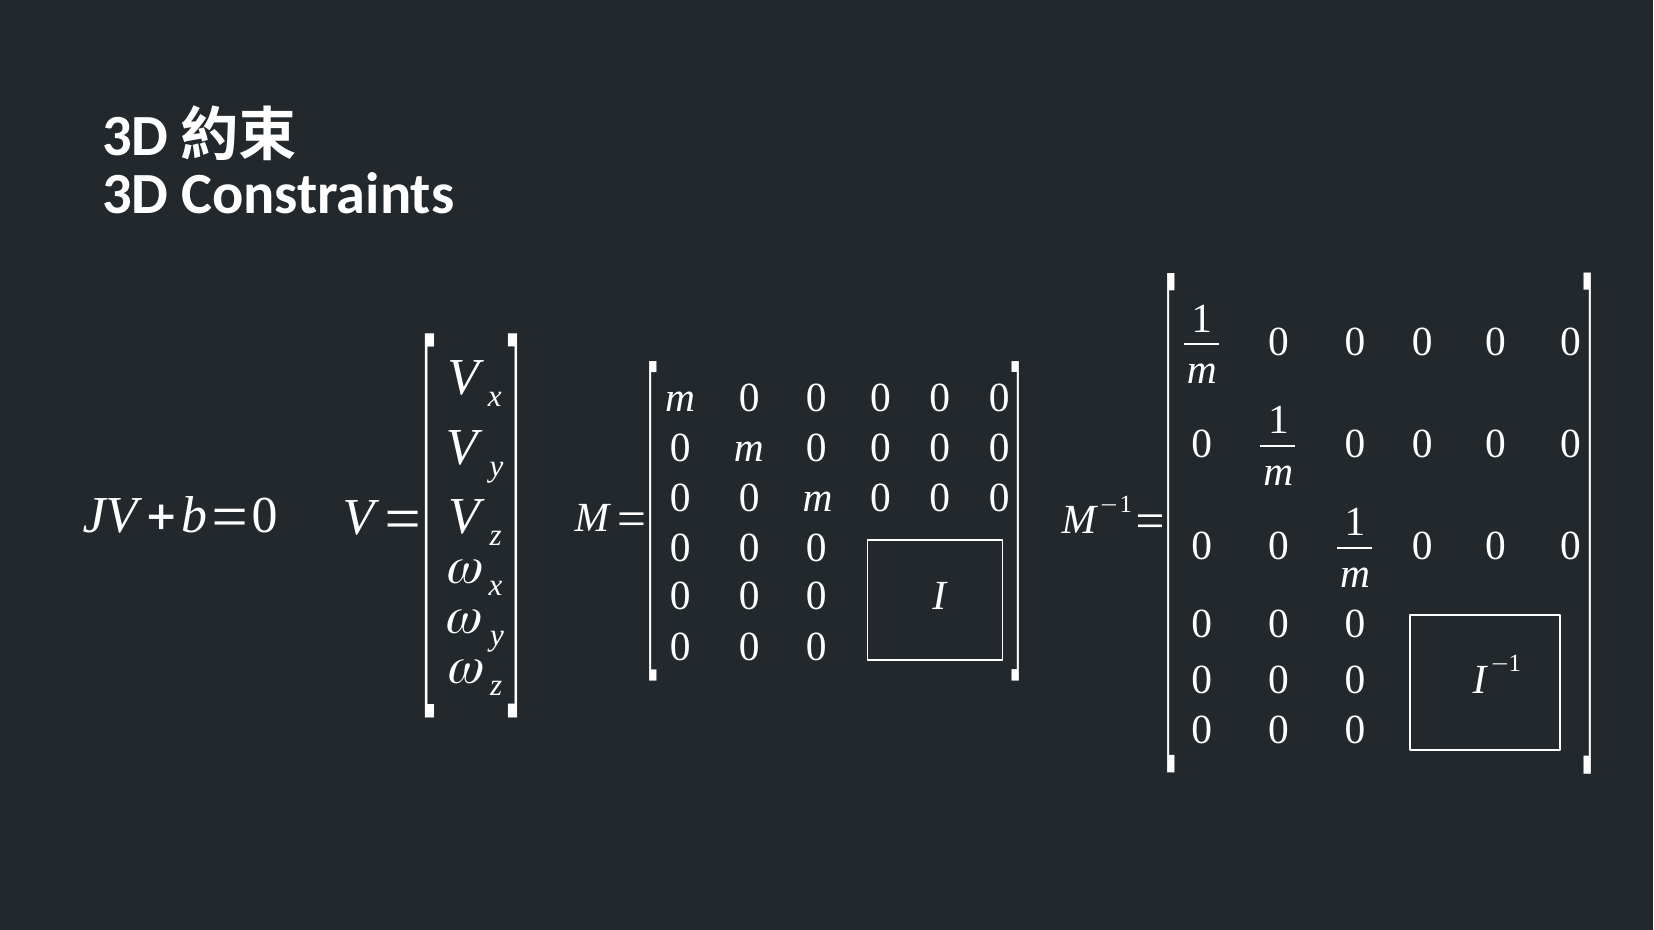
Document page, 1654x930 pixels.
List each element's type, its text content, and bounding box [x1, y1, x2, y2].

text_box [867, 540, 1003, 661]
chart [336, 330, 534, 721]
chart [75, 485, 285, 544]
chart [566, 359, 1035, 685]
text_box 3D約束 3D Constraints [87, 103, 1378, 253]
chart [1053, 269, 1605, 777]
text_box [1410, 615, 1561, 751]
